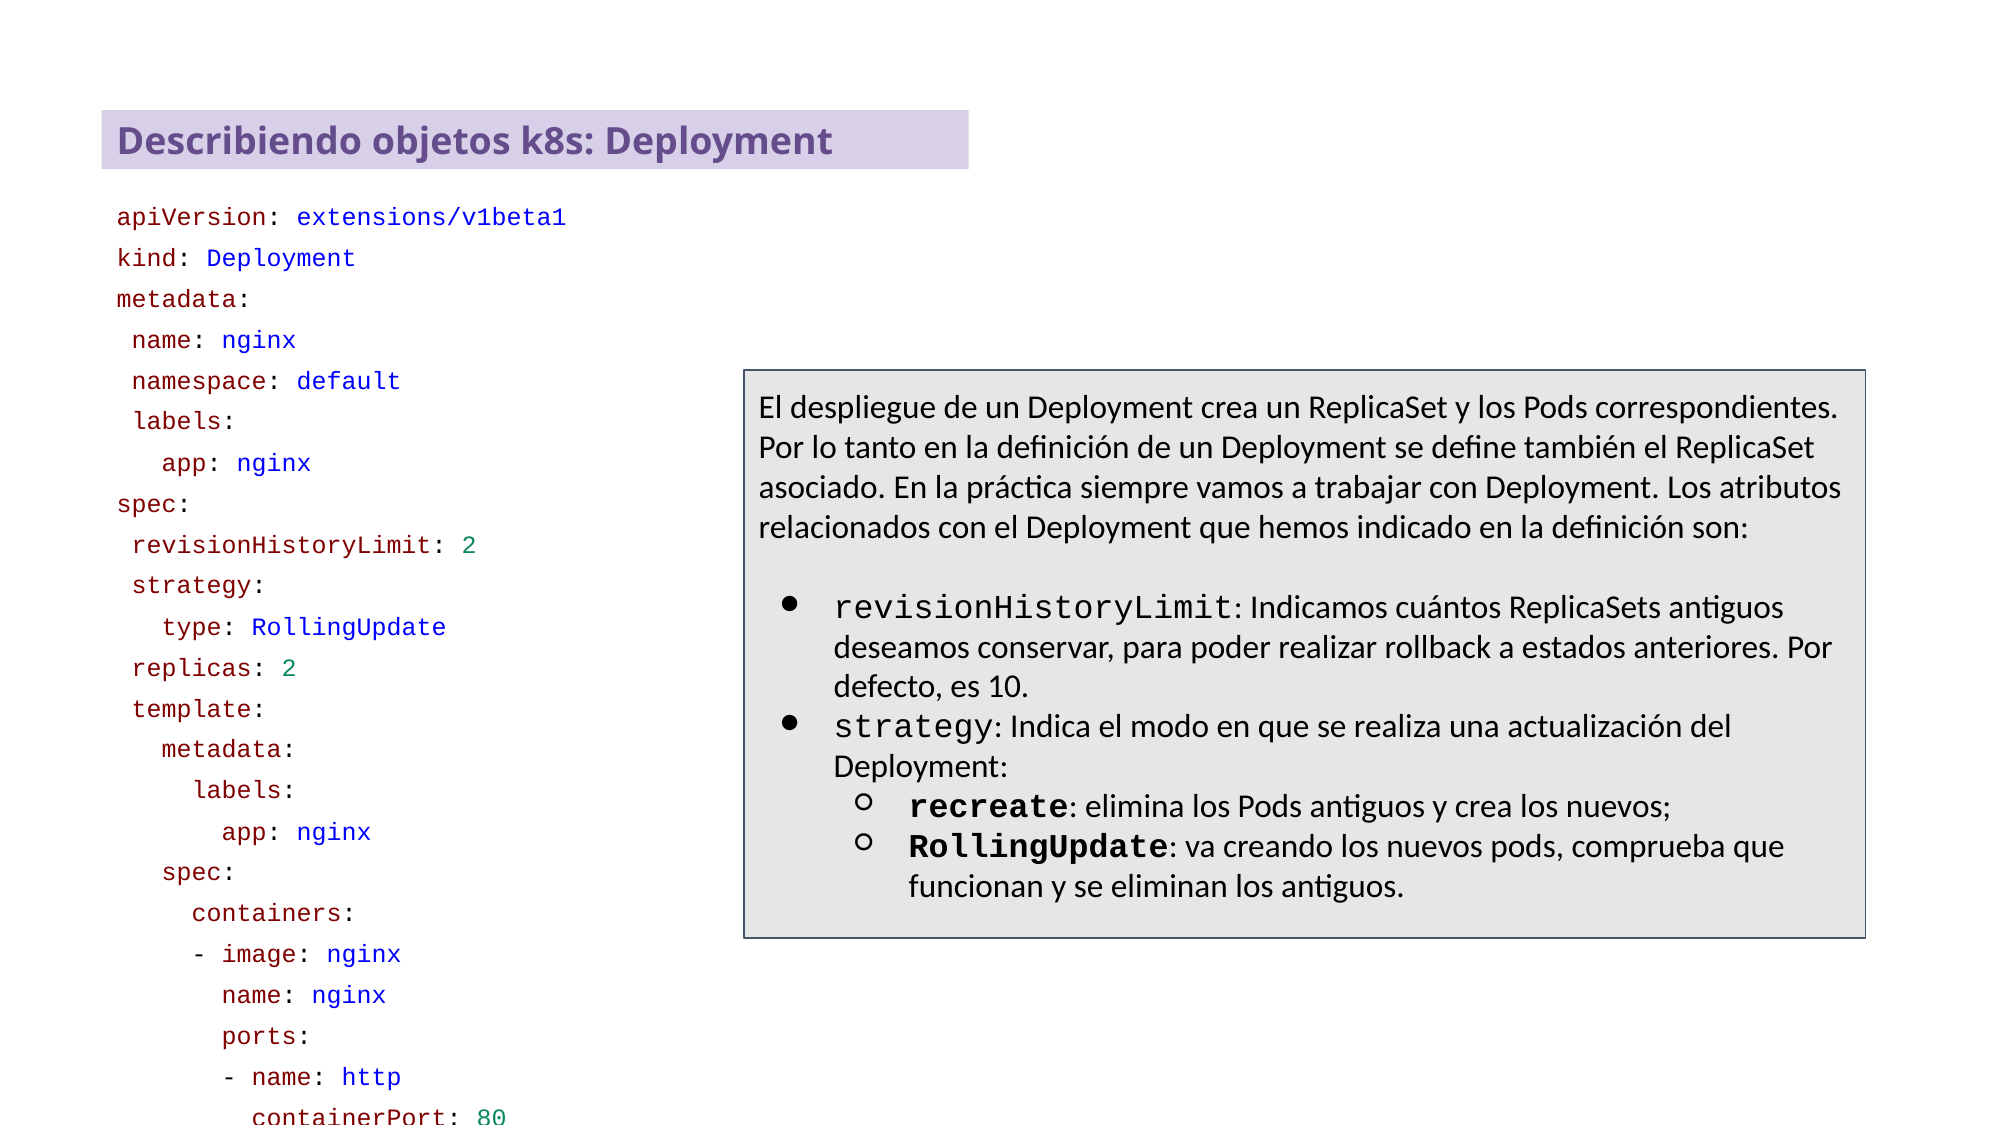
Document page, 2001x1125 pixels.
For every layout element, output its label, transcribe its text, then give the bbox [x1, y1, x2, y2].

text_box El despliegue de un Deployment crea un ReplicaSet y los Pods correspondientes. Por lo tanto en la definición de un Deployment se define también el ReplicaSet asociado. En la práctica siempre vamos a trabajar con Deployment. Los atributos relacionados con el Deployment que hemos indicado en la definición son: revisionHistoryLimit: Indicamos cuántos ReplicaSets antiguos deseamos conservar, para poder realizar rollback a estados anteriores. Por defecto, es 10. strategy: Indica el modo en que se realiza una actualización del Deployment: recreate: elimina los Pods antiguos y crea los nuevos; RollingUpdate: va creando los nuevos pods, comprueba que funcionan y se eliminan los antiguos. [743, 370, 1866, 939]
text_box apiVersion: extensions/v1beta1 kind: Deployment metadata: name: nginx namespace: default labels: app: nginx spec: revisionHistoryLimit: 2 strategy: type: RollingUpdate replicas: 2 template: metadata: labels: app: nginx spec: containers: - image: nginx name: nginx ports: - name: http containerPort: 80 [101, 181, 1977, 887]
text_box Describiendo objetos k8s: Deployment [101, 110, 969, 170]
